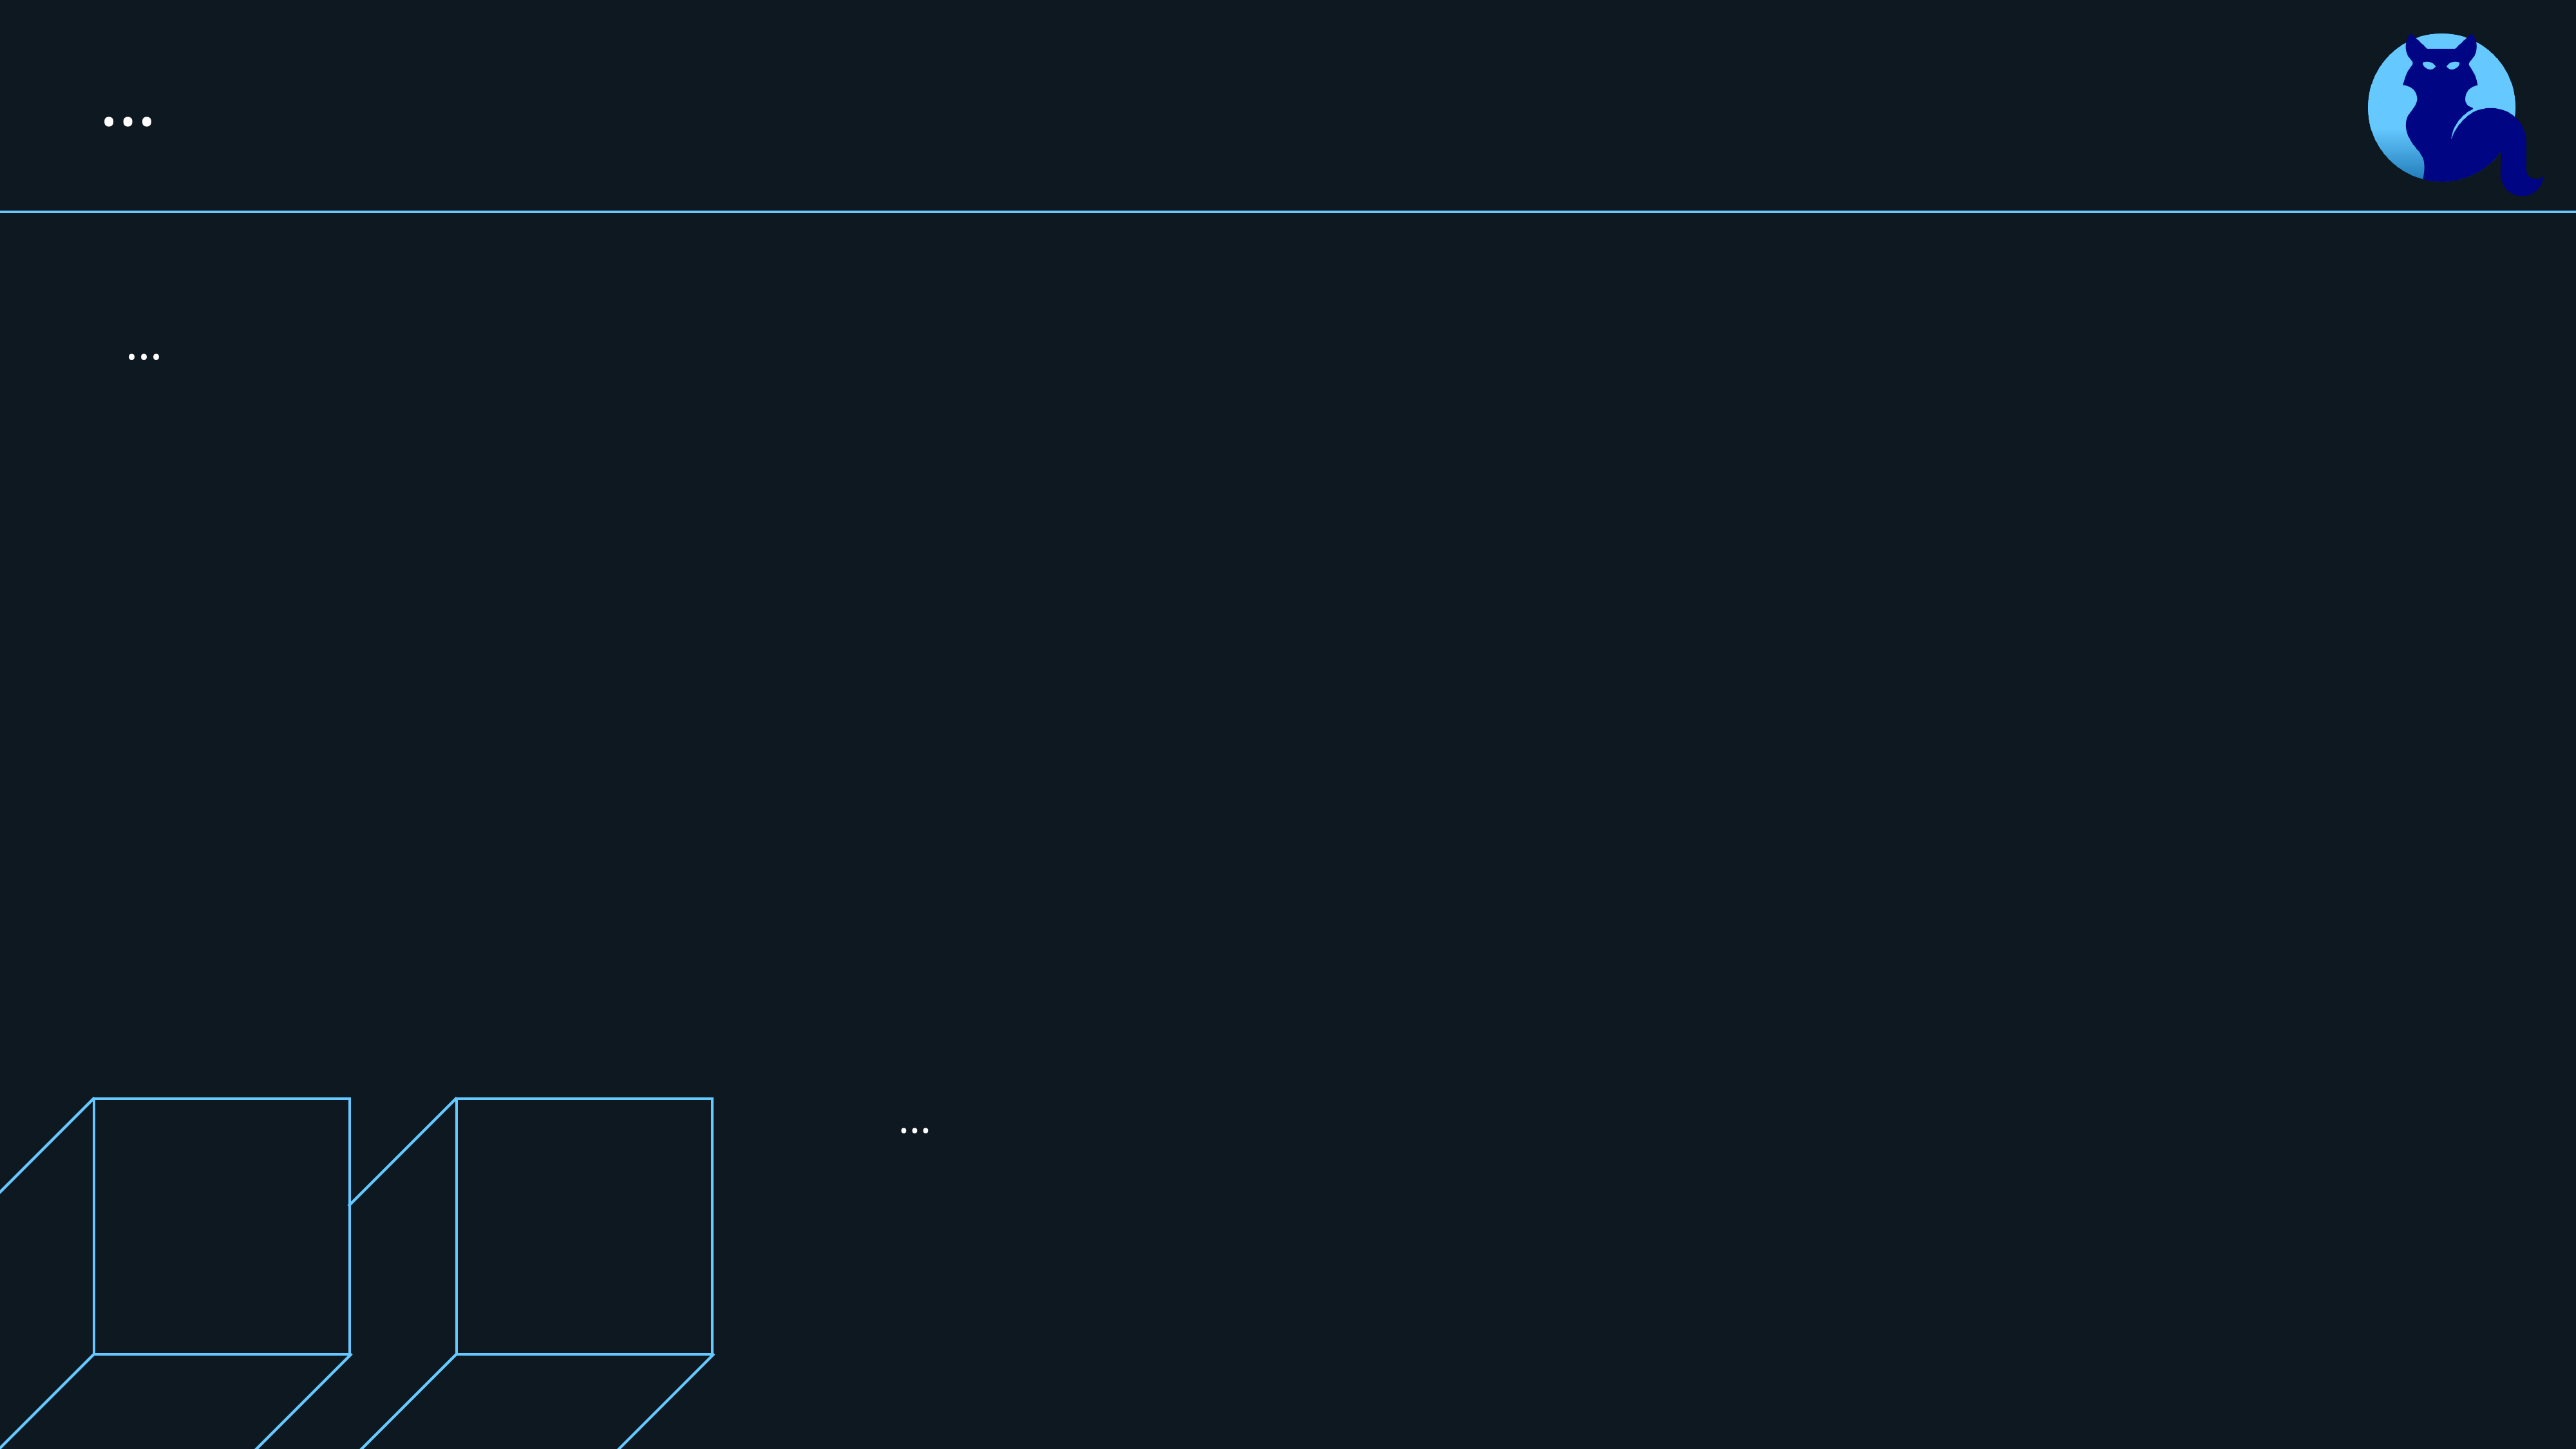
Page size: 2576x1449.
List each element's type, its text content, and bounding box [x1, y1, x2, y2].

list … [48, 48, 2295, 169]
picture [2367, 24, 2544, 202]
list ... [893, 1077, 2464, 1377]
list ... [120, 303, 2443, 701]
